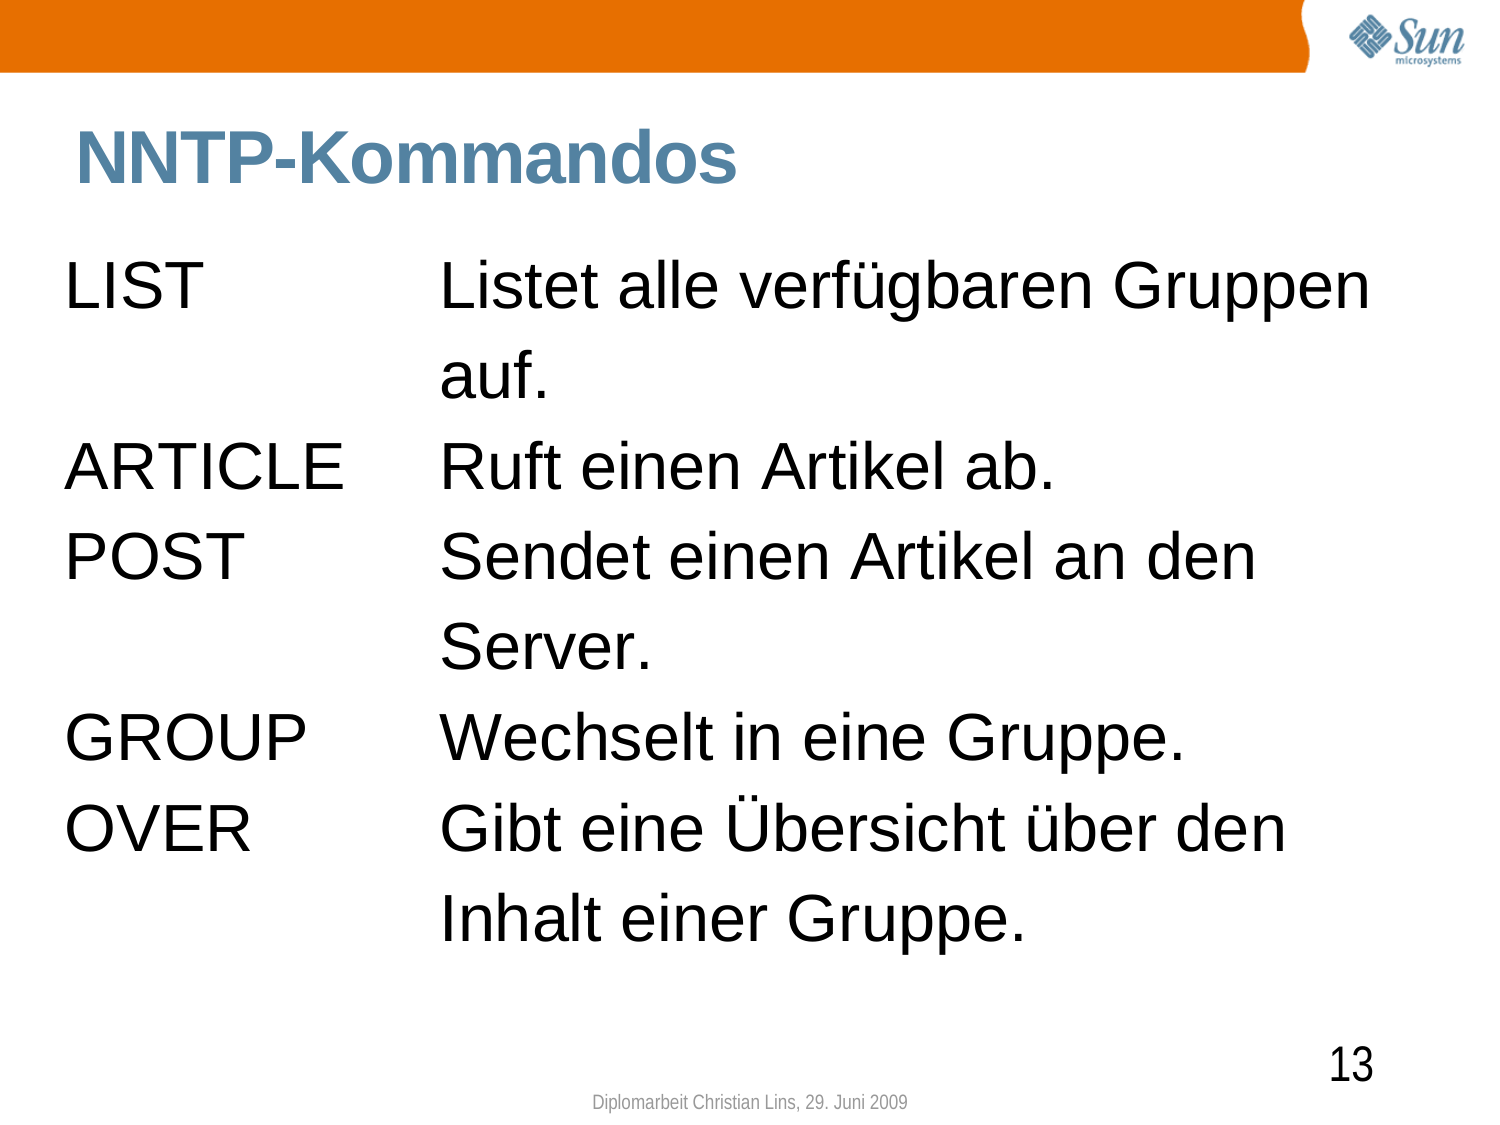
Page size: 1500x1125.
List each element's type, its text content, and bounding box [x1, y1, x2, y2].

title NNTP-Kommandos [75, 122, 1438, 228]
picture [0, 0, 1500, 75]
list LIST Listet alle verfügbaren Gruppen auf. ARTICLE Ruft einen Artikel ab. POST Sendet einen Artikel an den Server. GROUP Wechselt in eine Gruppe. OVER Gibt eine Übersicht über den Inhalt einer Gruppe. [64, 257, 1402, 967]
